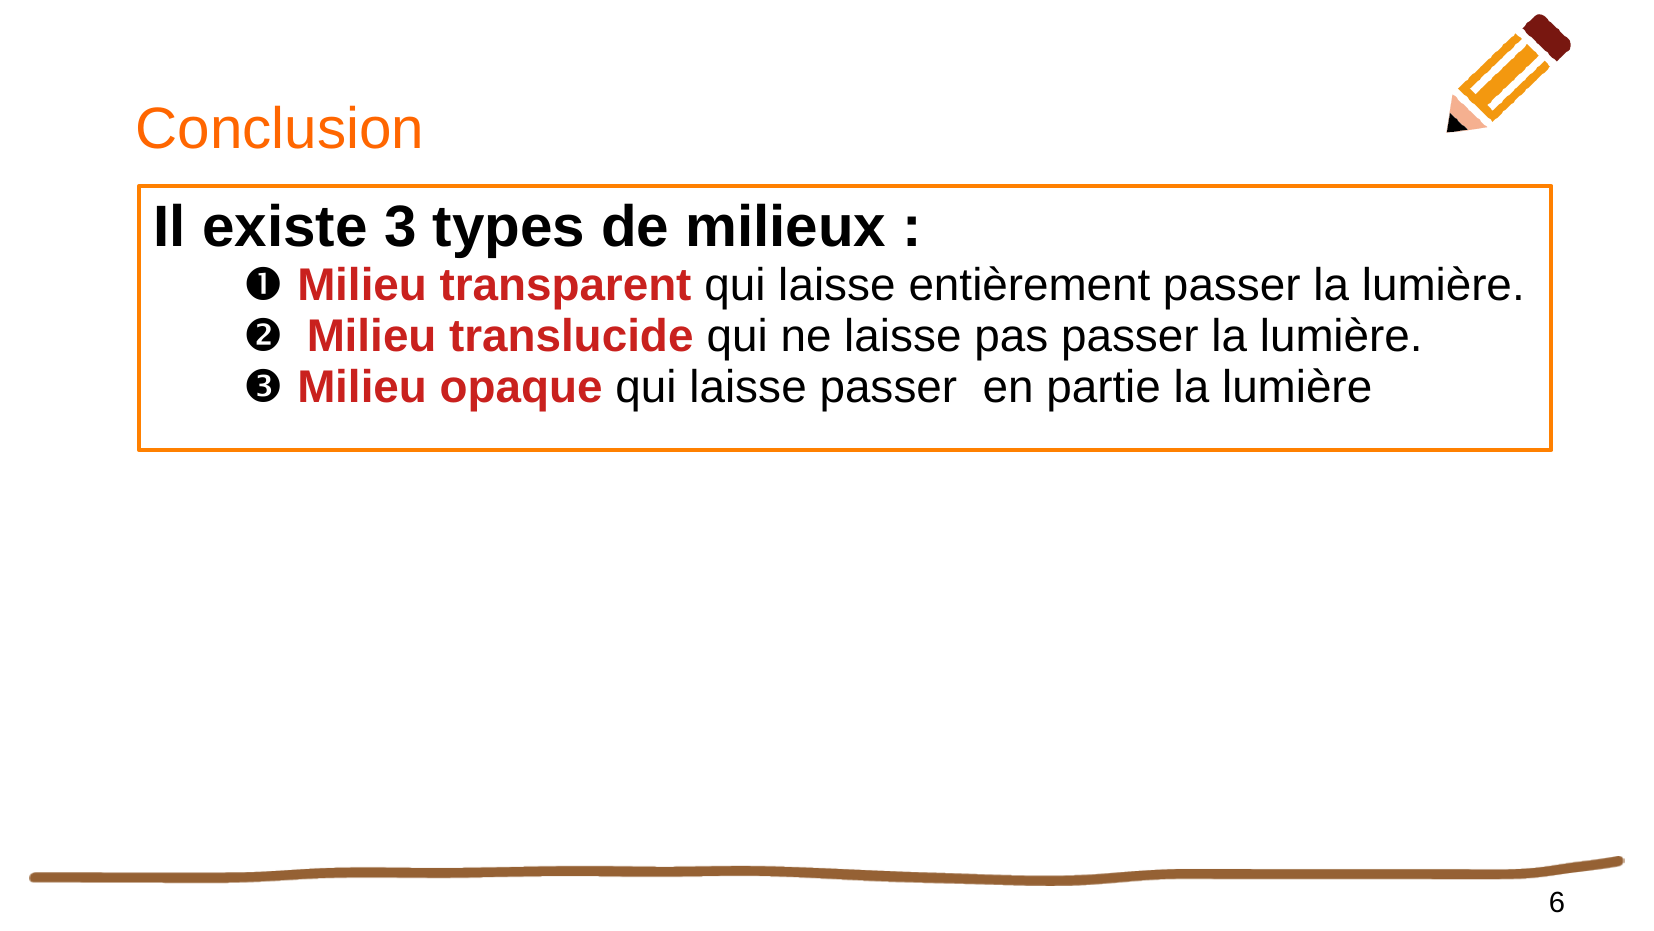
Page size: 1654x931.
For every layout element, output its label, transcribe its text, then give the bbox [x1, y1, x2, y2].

picture [1446, 14, 1571, 133]
title Conclusion [64, 76, 464, 181]
picture [29, 856, 1625, 886]
text_box Il existe 3 types de milieux :  Milieu transparent qui laisse entièrement passer la lumière.  Milieu translucide qui ne laisse pas passer la lumière.  Milieu opaque qui laisse passer en partie la lumière [138, 186, 1552, 451]
